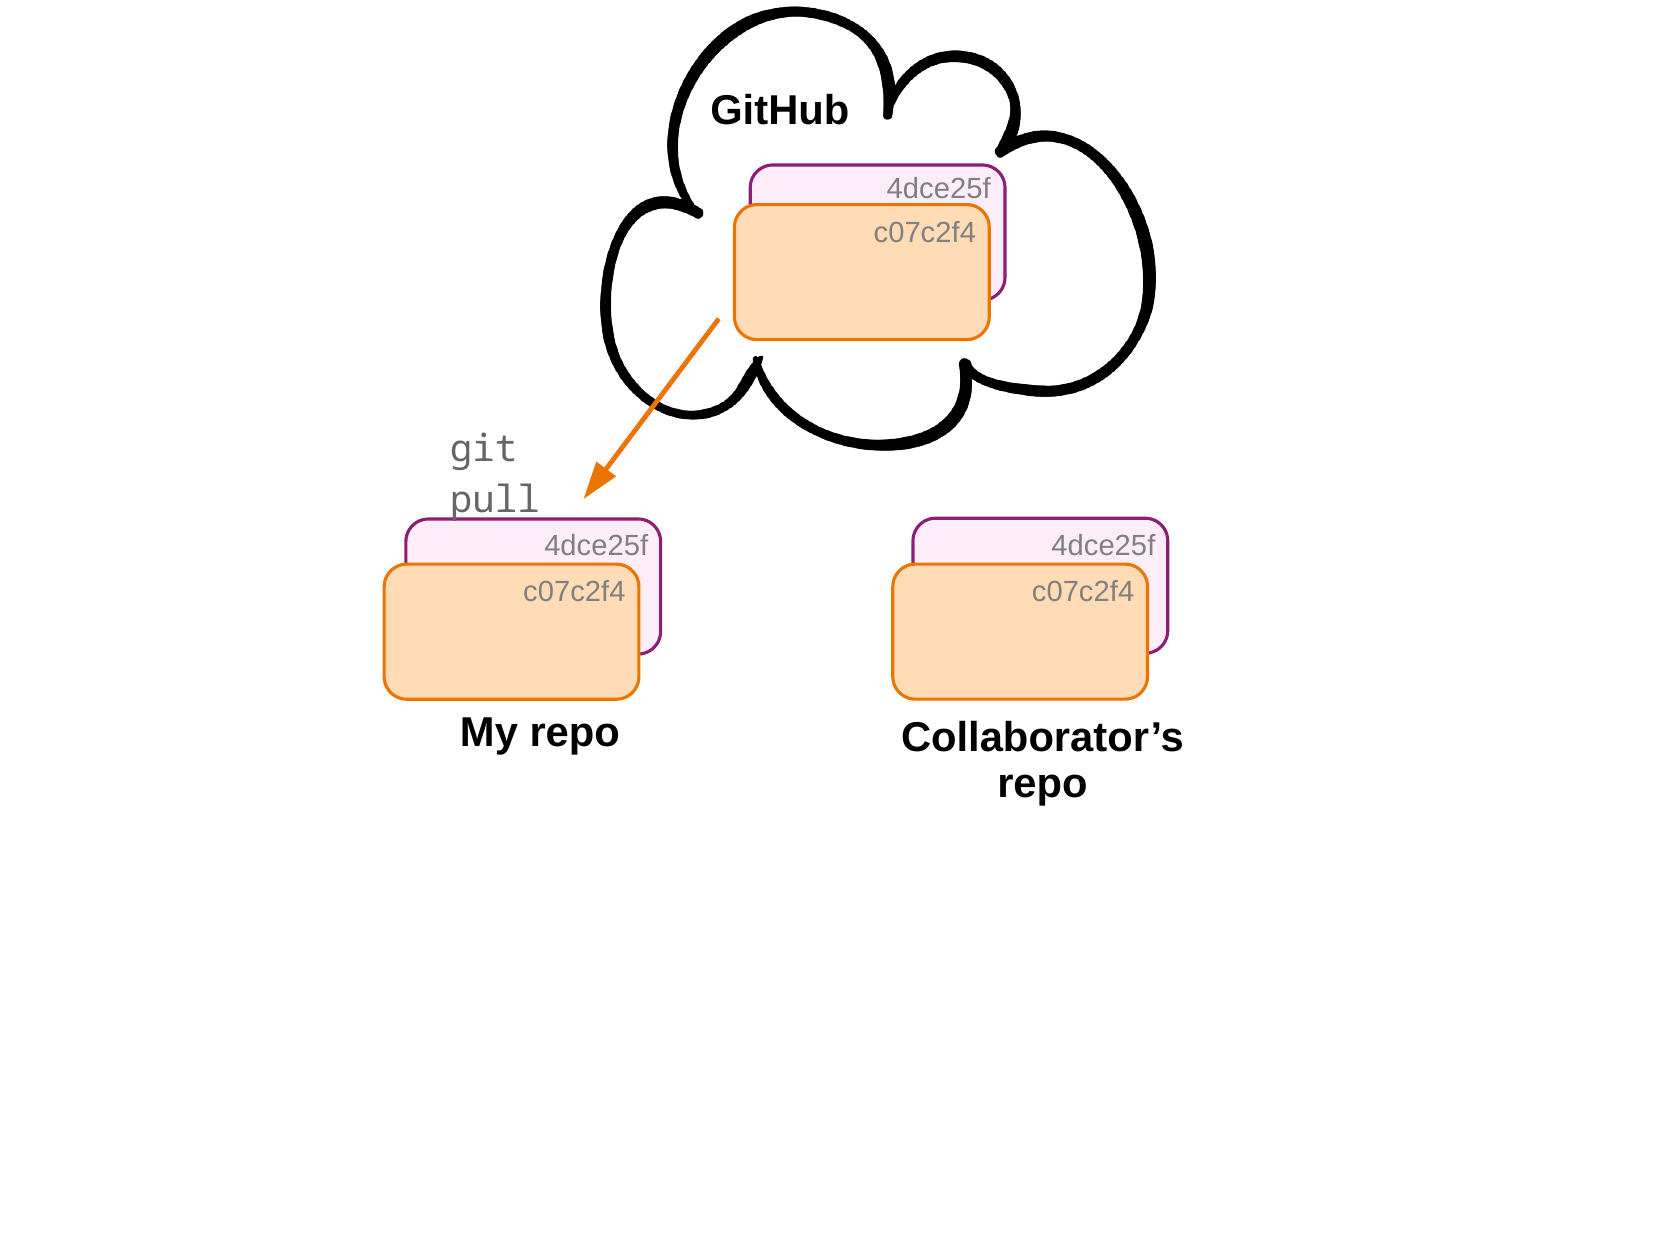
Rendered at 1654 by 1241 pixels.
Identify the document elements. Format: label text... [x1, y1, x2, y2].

text_box 4dce25f [512, 521, 681, 576]
text_box Collaborator’s repo [885, 706, 1201, 815]
text_box c07c2f4 [1011, 567, 1156, 620]
text_box git pull [435, 413, 631, 467]
picture [600, 6, 1156, 451]
text_box c07c2f4 [502, 567, 647, 620]
text_box [384, 518, 661, 700]
text_box [892, 518, 1168, 700]
text_box My repo [435, 701, 646, 772]
text_box 4dce25f [1019, 521, 1188, 576]
